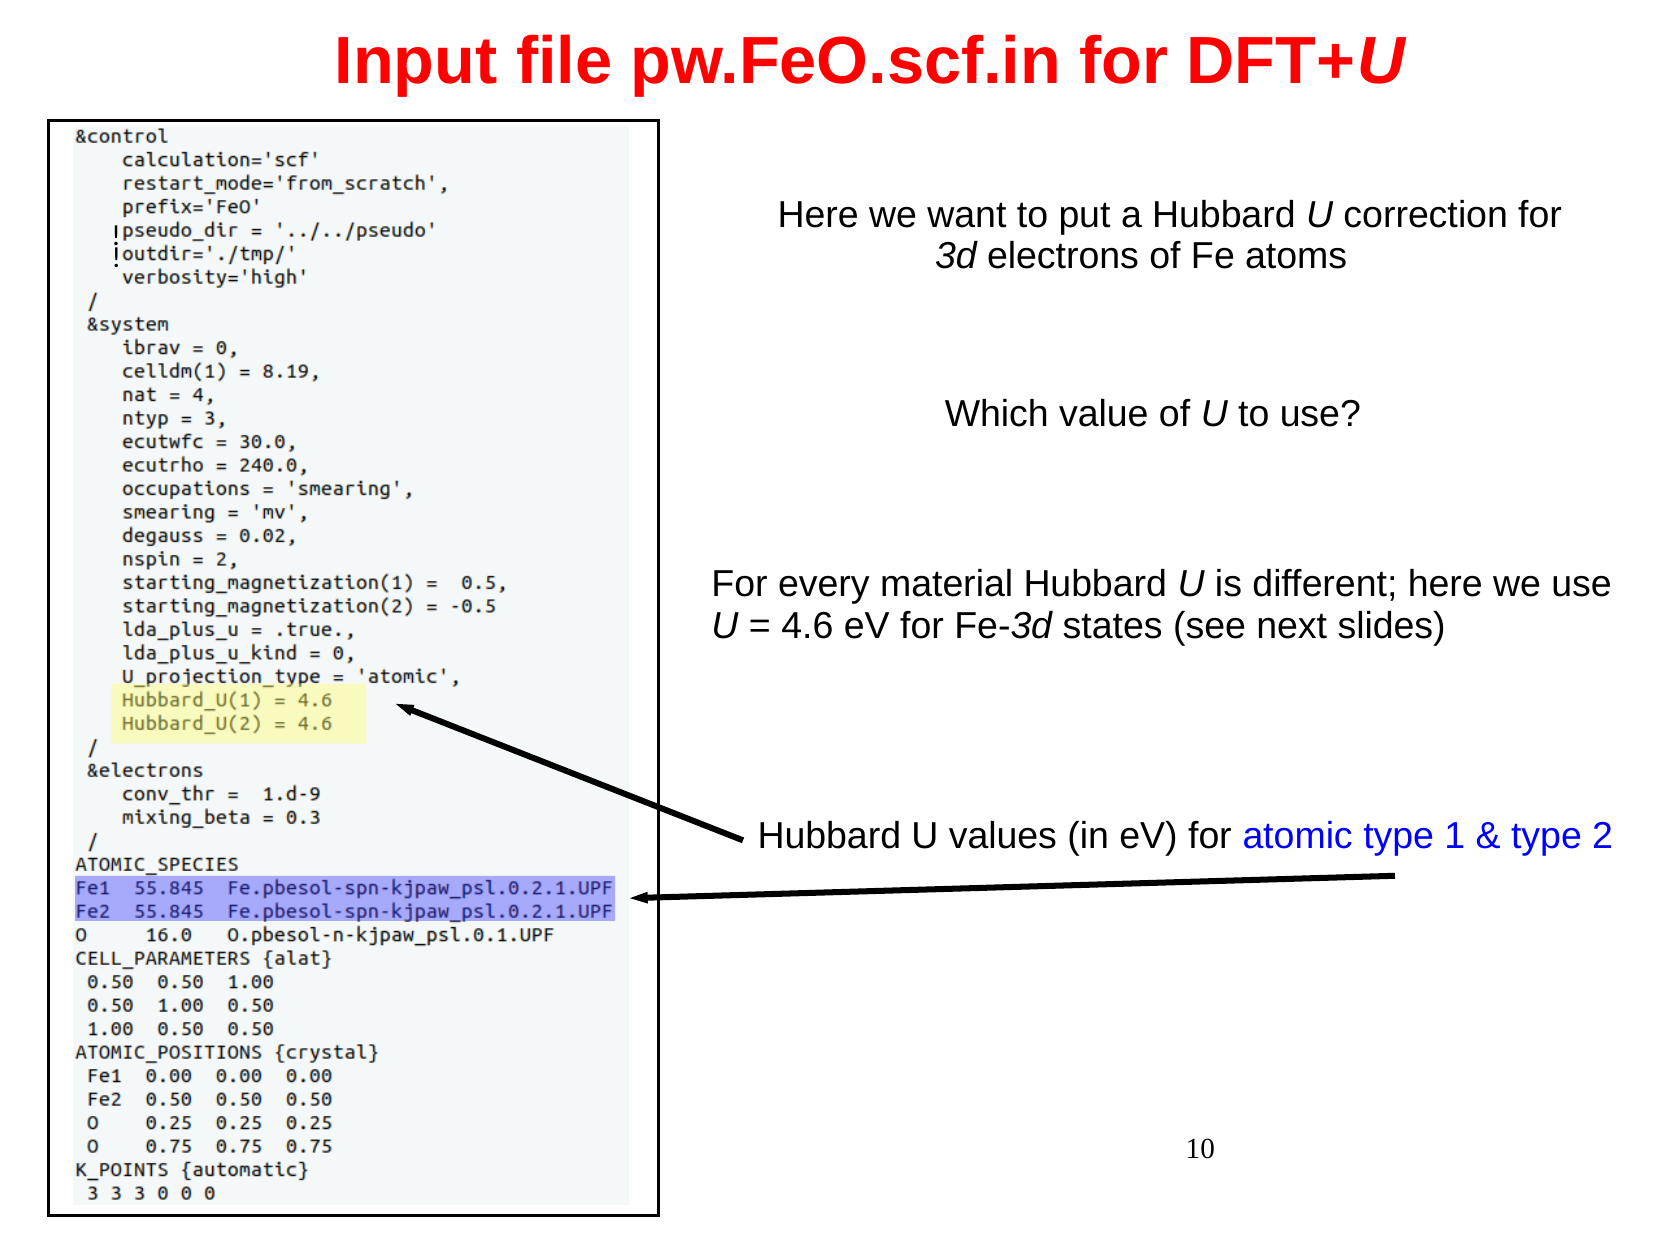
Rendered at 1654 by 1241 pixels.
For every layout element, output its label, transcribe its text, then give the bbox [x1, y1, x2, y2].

text_box ! [96, 208, 137, 231]
title Input file pw.FeO.scf.in for DFT+U [299, 16, 1441, 92]
text_box [1185, 1129, 1571, 1216]
text_box Hubbard U values (in eV) for atomic type 1 & type 2 [743, 806, 1629, 864]
picture [73, 126, 629, 1205]
text_box For every material Hubbard U is different; here we use U = 4.6 eV for Fe-3d states (see next slides) [696, 555, 1654, 657]
text_box Which value of U to use? [930, 385, 1396, 443]
text_box ! [96, 231, 137, 282]
text_box [75, 875, 616, 921]
text_box Here we want to put a Hubbard U correction for 3d electrons of Fe atoms [762, 185, 1588, 285]
text_box [111, 683, 367, 744]
